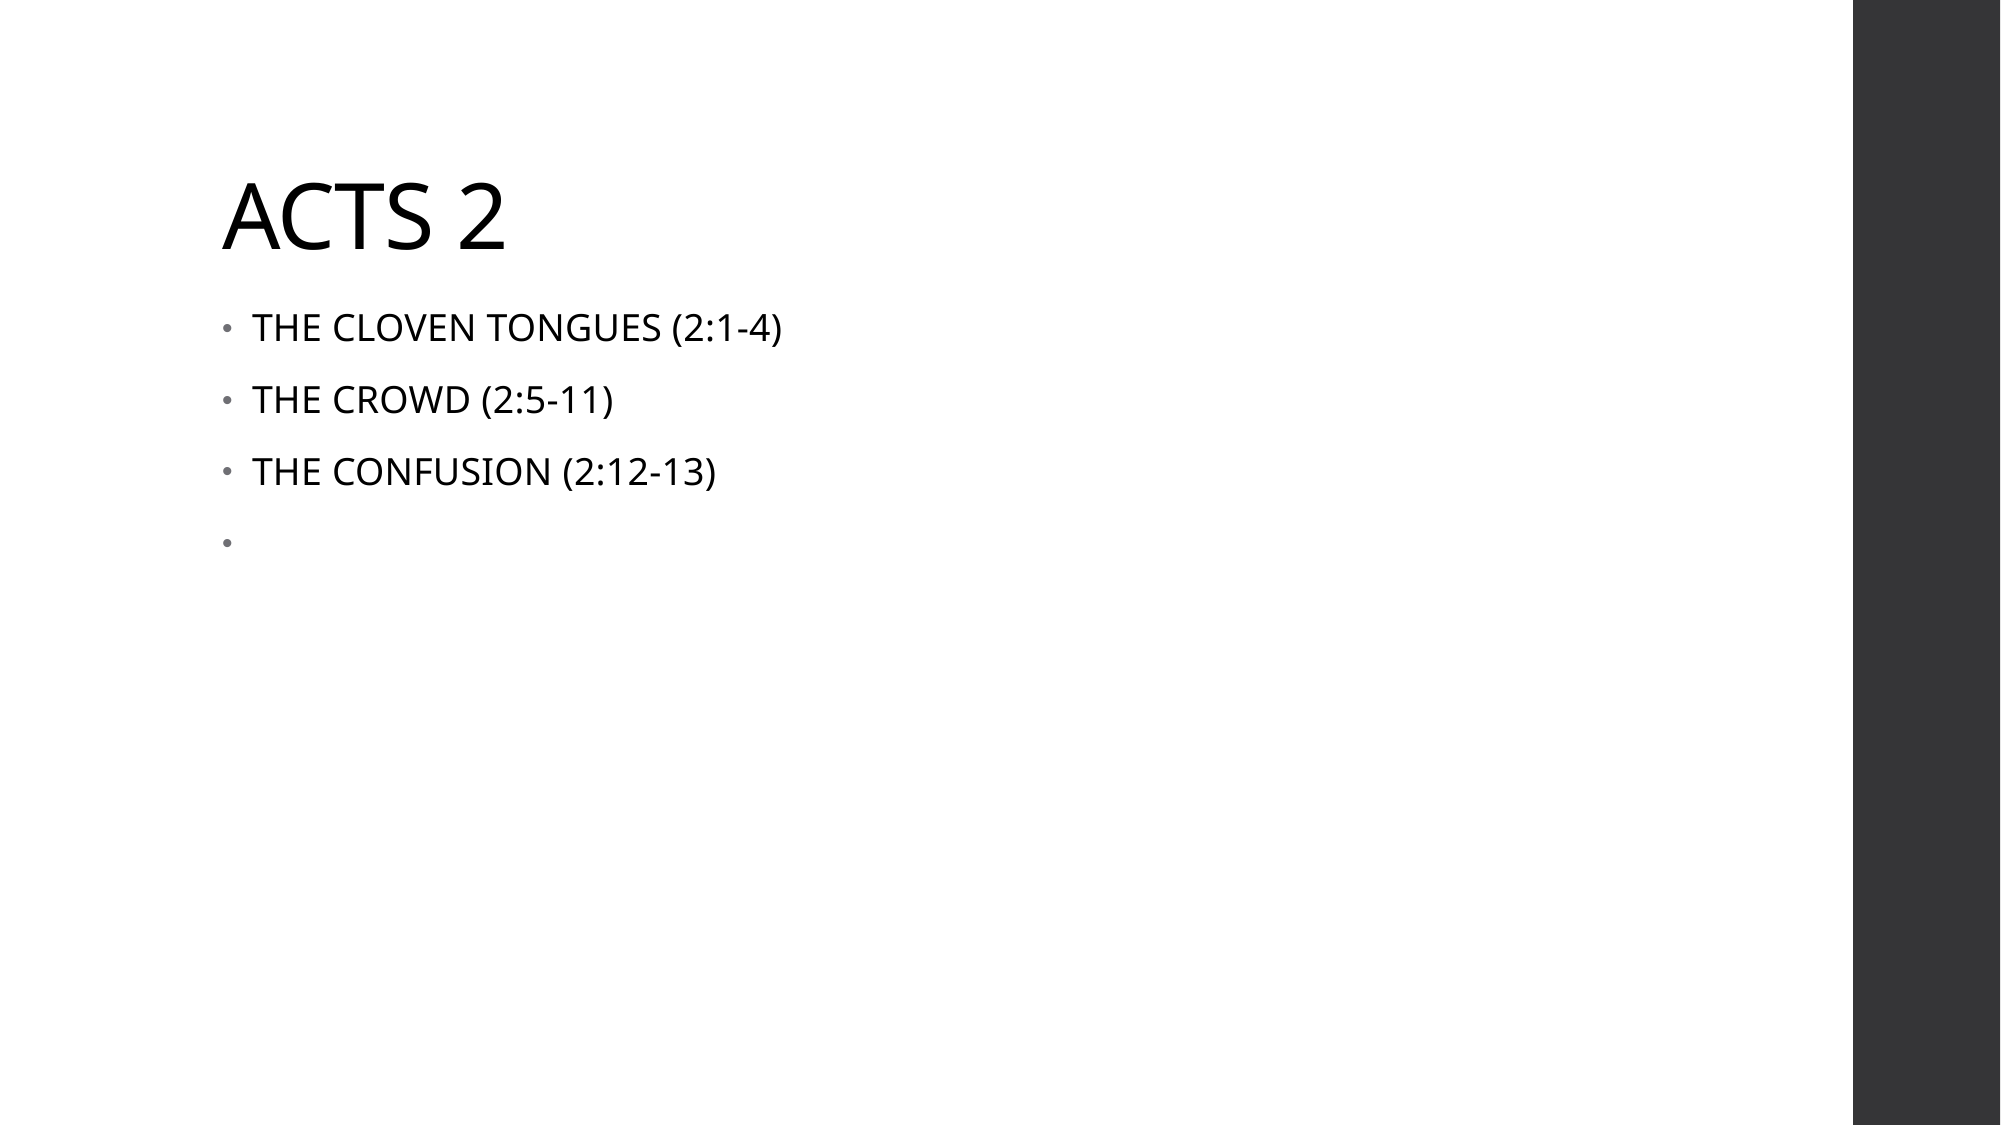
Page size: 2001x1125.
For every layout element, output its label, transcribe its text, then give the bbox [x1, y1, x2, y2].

title ACTS 2 [206, 60, 1797, 278]
list THE CLOVEN TONGUES (2:1-4) THE CROWD (2:5-11) THE CONFUSION (2:12-13) [206, 299, 1617, 1014]
